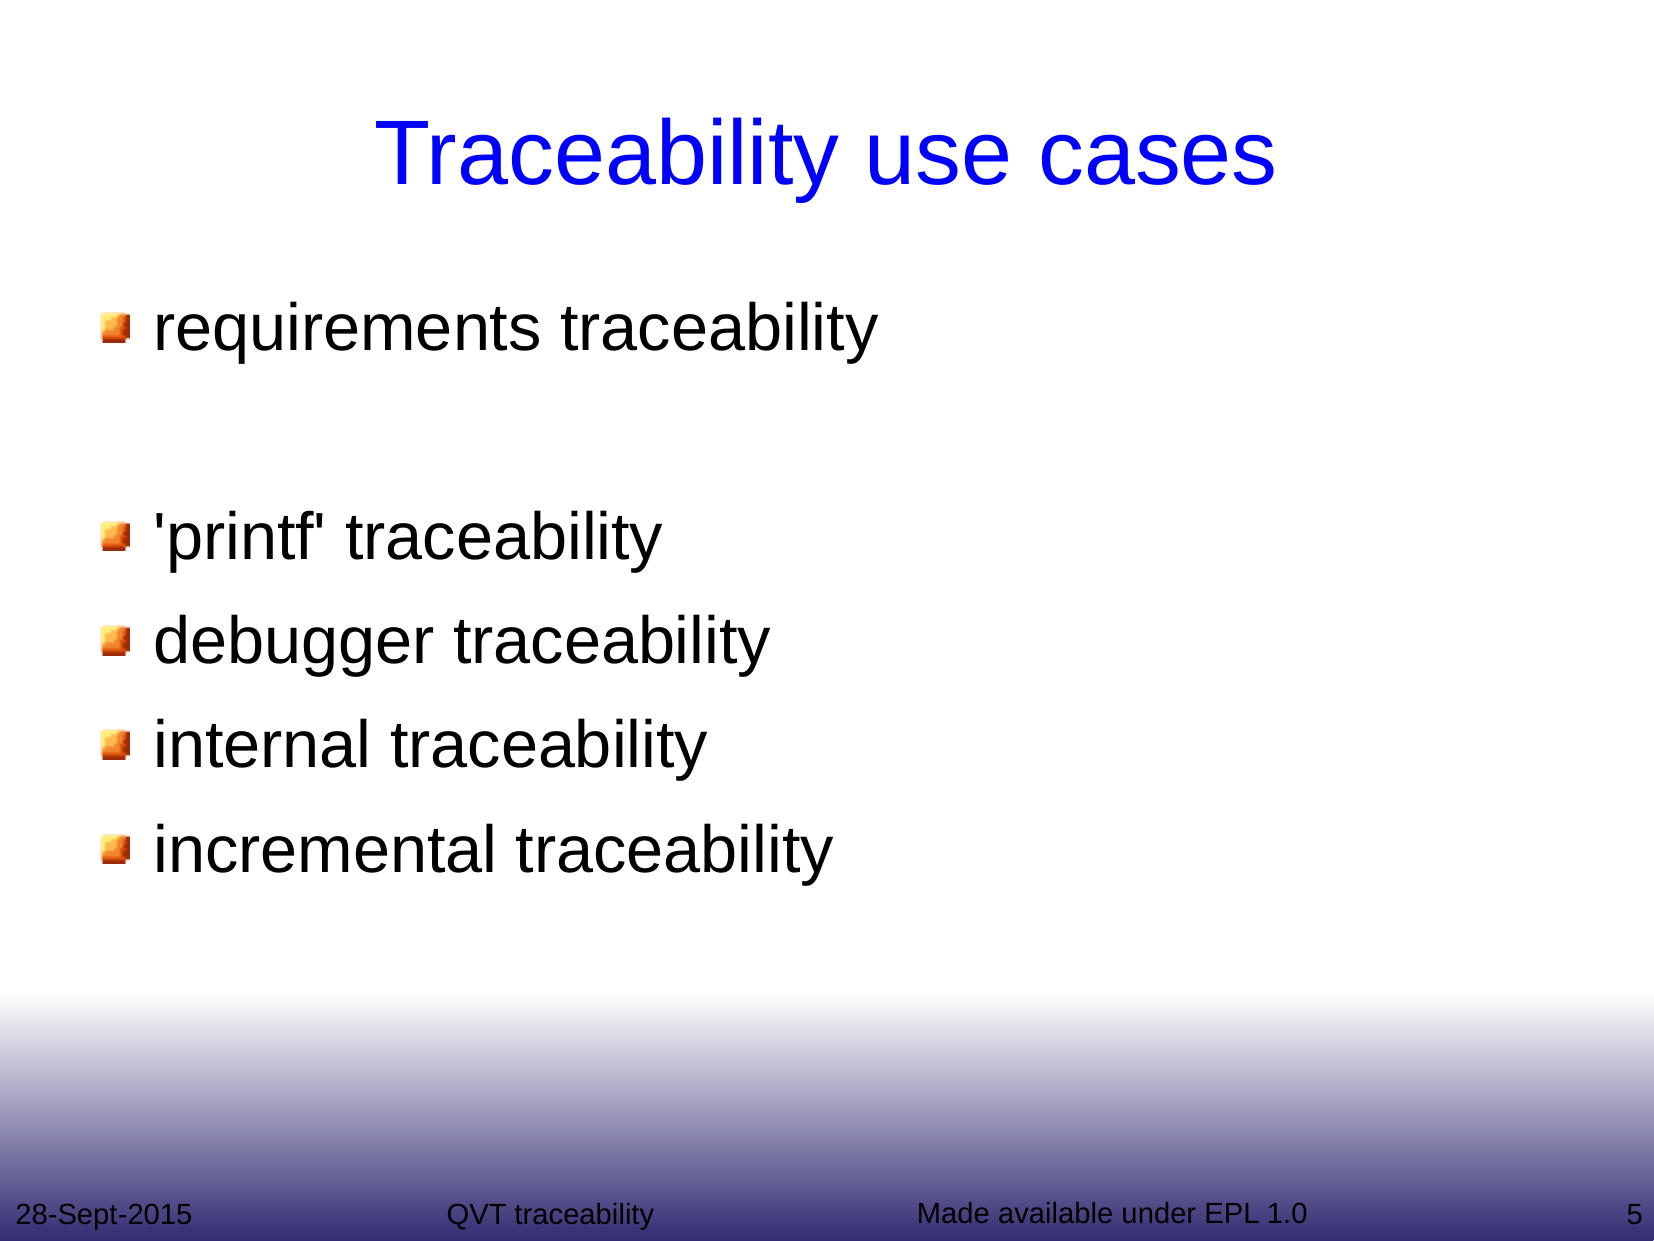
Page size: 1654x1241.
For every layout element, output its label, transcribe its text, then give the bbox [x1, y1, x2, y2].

list requirements traceability 'printf' traceability debugger traceability internal traceability incremental traceability [82, 290, 1571, 1109]
title Traceability use cases [82, 49, 1571, 257]
